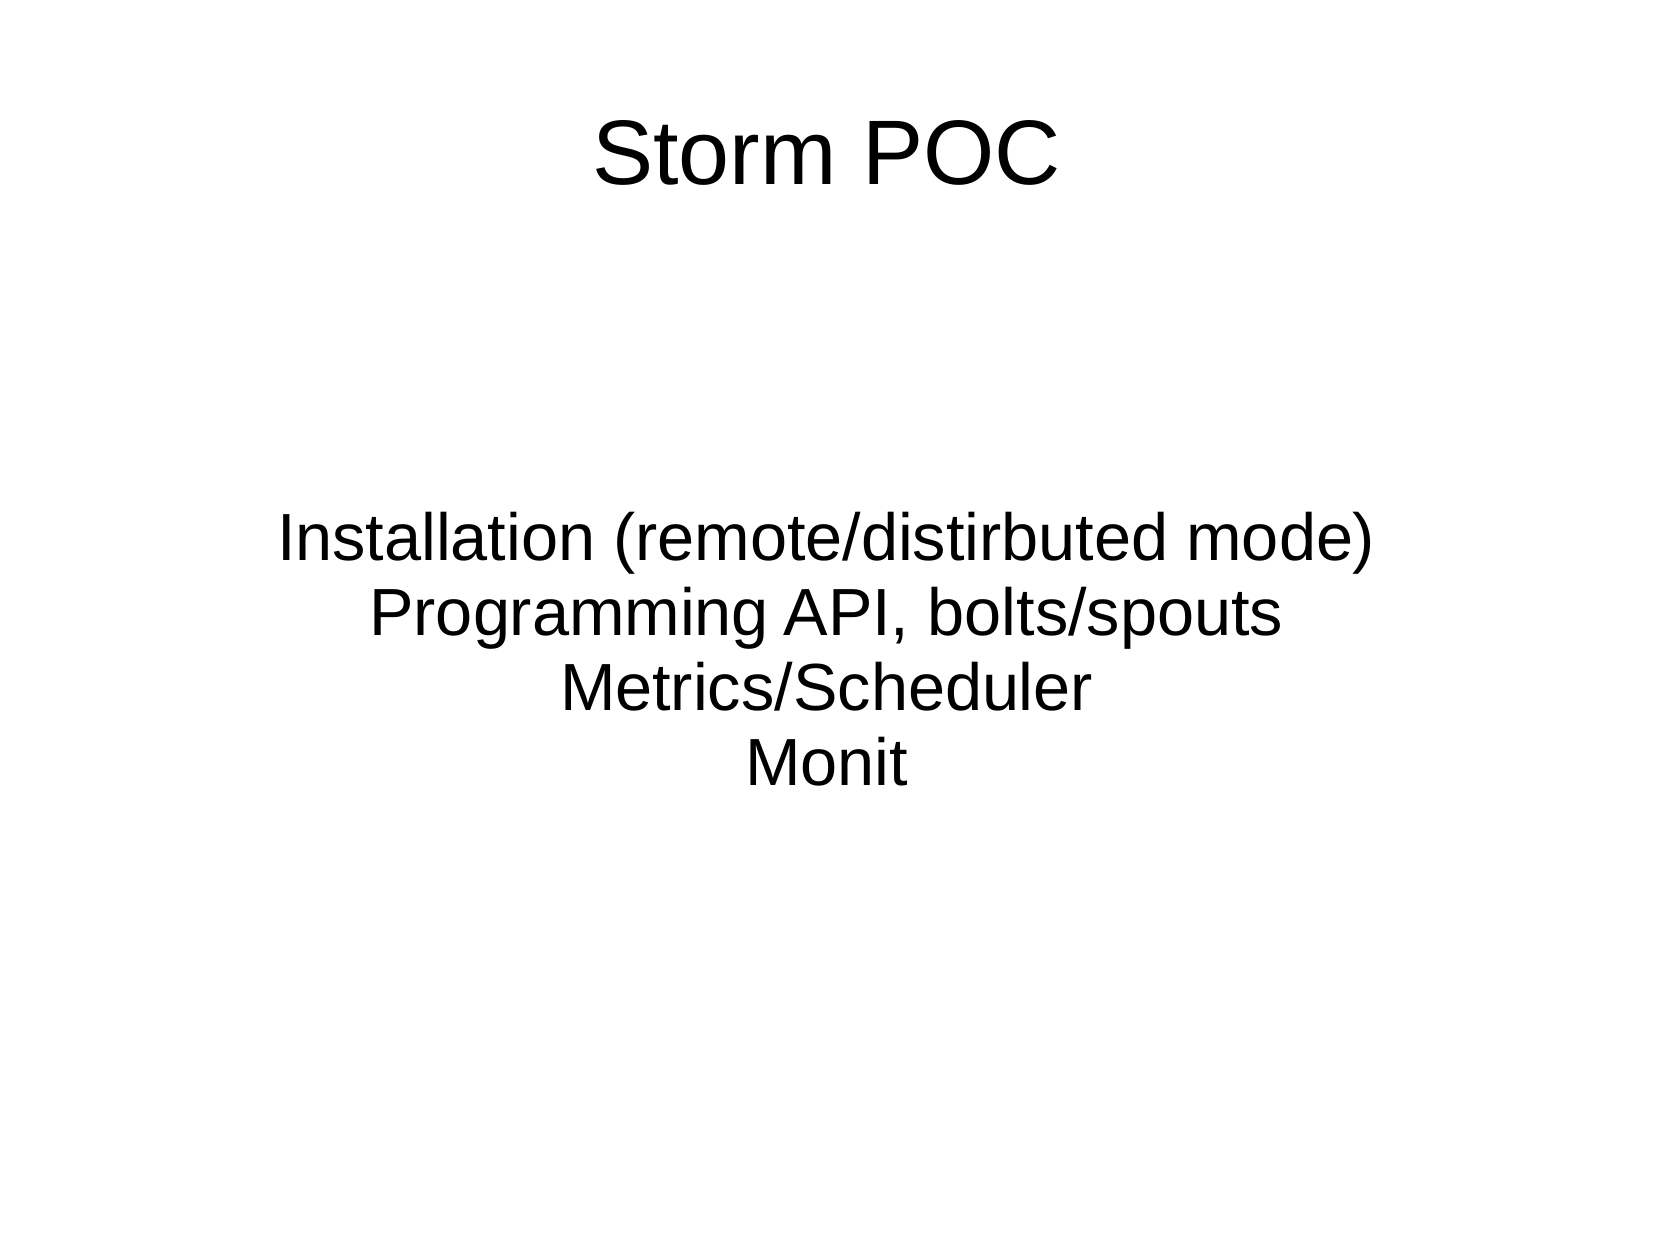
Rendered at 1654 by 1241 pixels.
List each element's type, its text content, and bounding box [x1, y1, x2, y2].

title Storm POC [82, 49, 1571, 257]
subtitle Installation (remote/distirbuted mode) Programming API, bolts/spouts Metrics/Scheduler Monit [82, 290, 1571, 1010]
